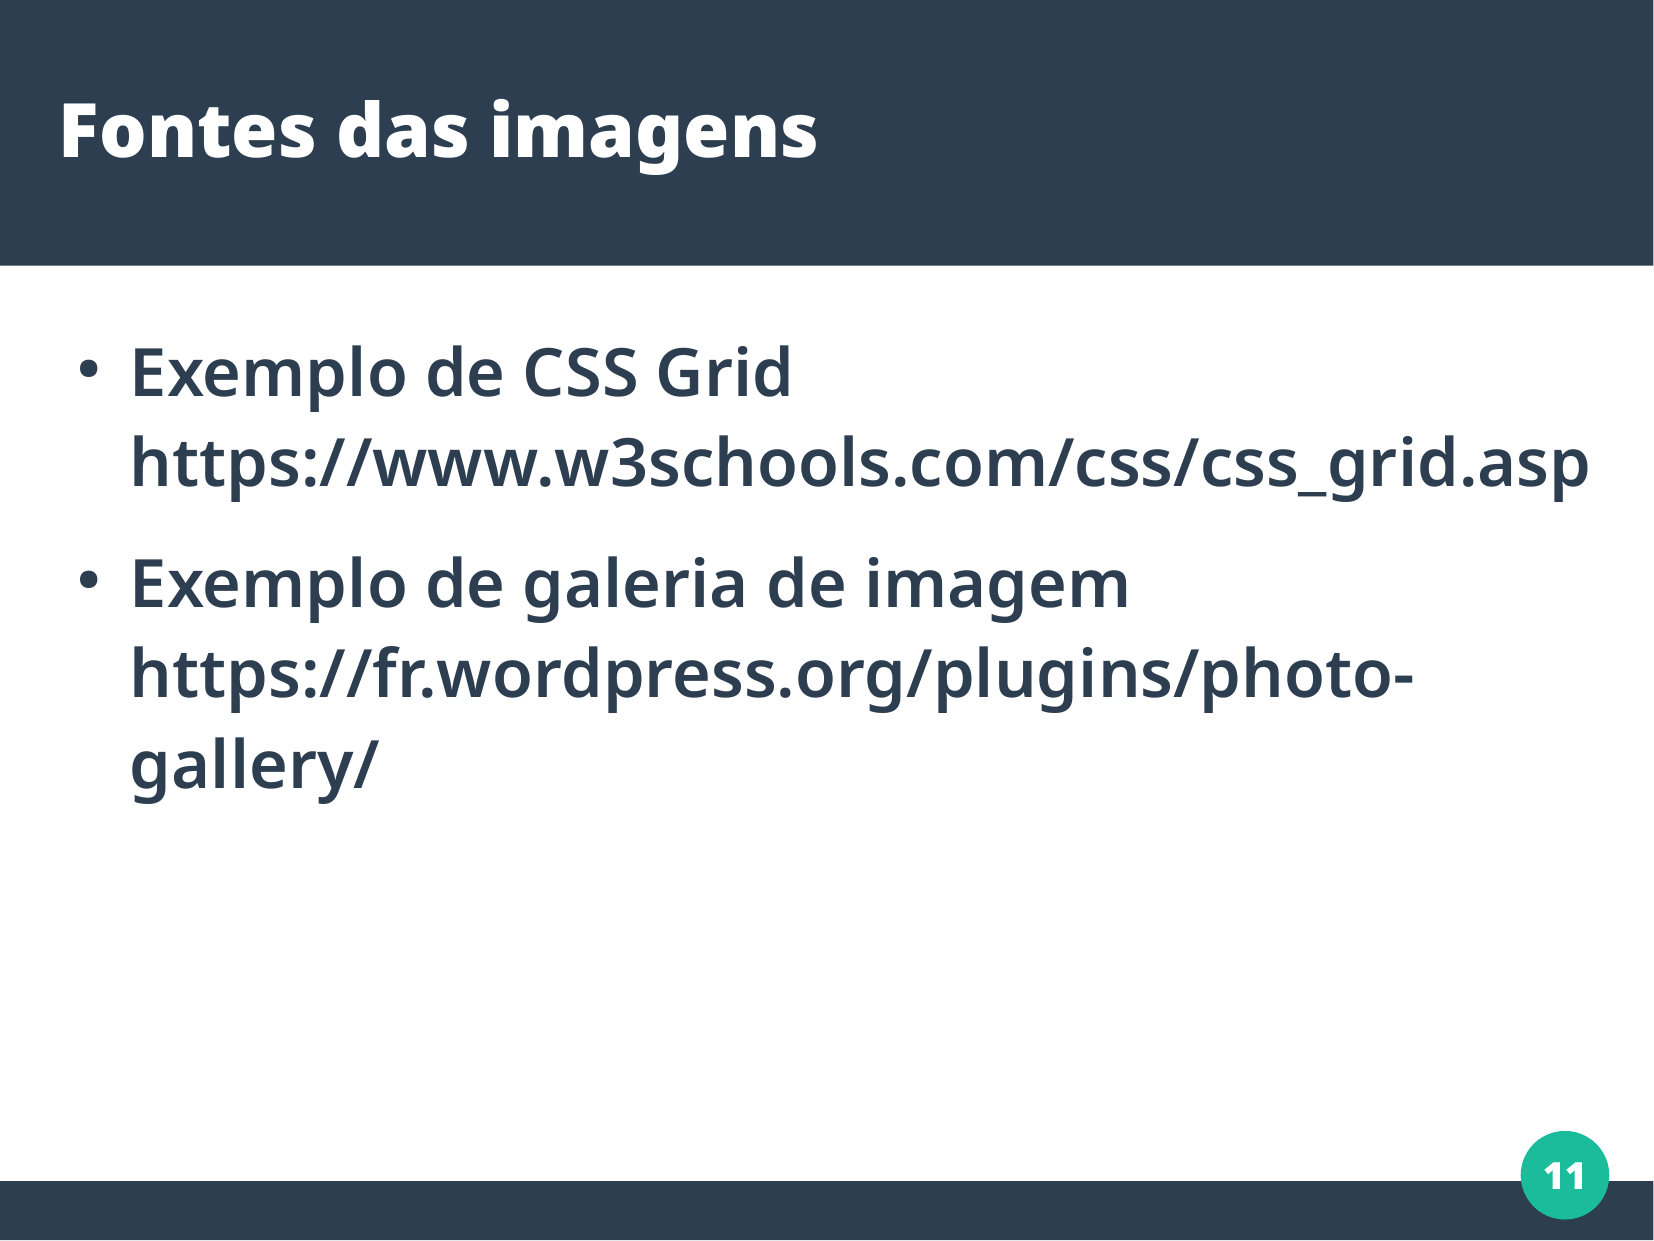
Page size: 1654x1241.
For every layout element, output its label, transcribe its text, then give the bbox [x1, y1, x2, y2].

list Exemplo de CSS Grid https://www.w3schools.com/css/css_grid.asp Exemplo de galeria de imagem https://fr.wordpress.org/plugins/photo-gallery/ [59, 324, 1595, 1152]
title Fontes das imagens [59, 49, 1595, 207]
